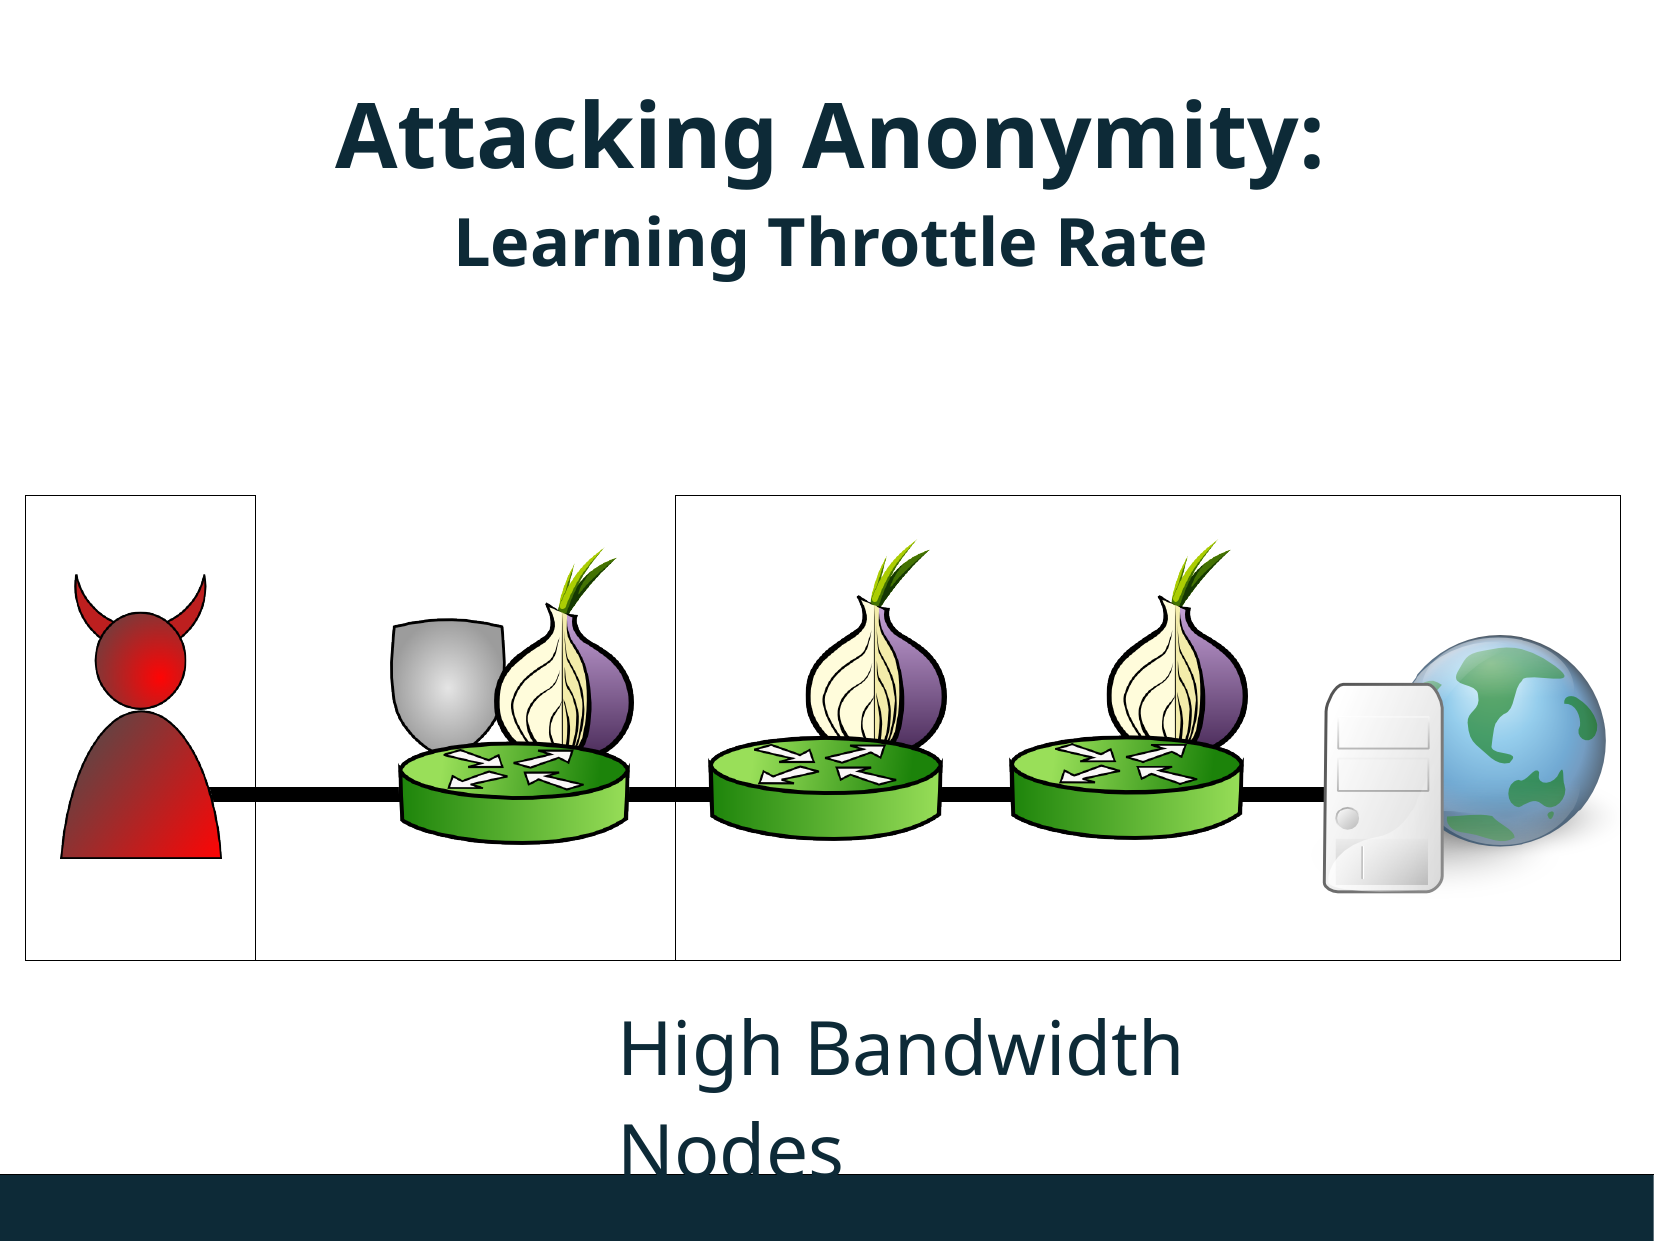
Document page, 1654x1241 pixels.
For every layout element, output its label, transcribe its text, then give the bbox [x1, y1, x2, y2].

picture [1001, 539, 1248, 841]
picture [390, 547, 634, 845]
picture [60, 573, 222, 859]
picture [1621, 635, 1629, 900]
picture [700, 539, 947, 841]
title Attacking Anonymity: Learning Throttle Rate [86, 74, 1575, 282]
picture [1310, 635, 1620, 900]
text_box High Bandwidth Nodes [602, 988, 1383, 1089]
